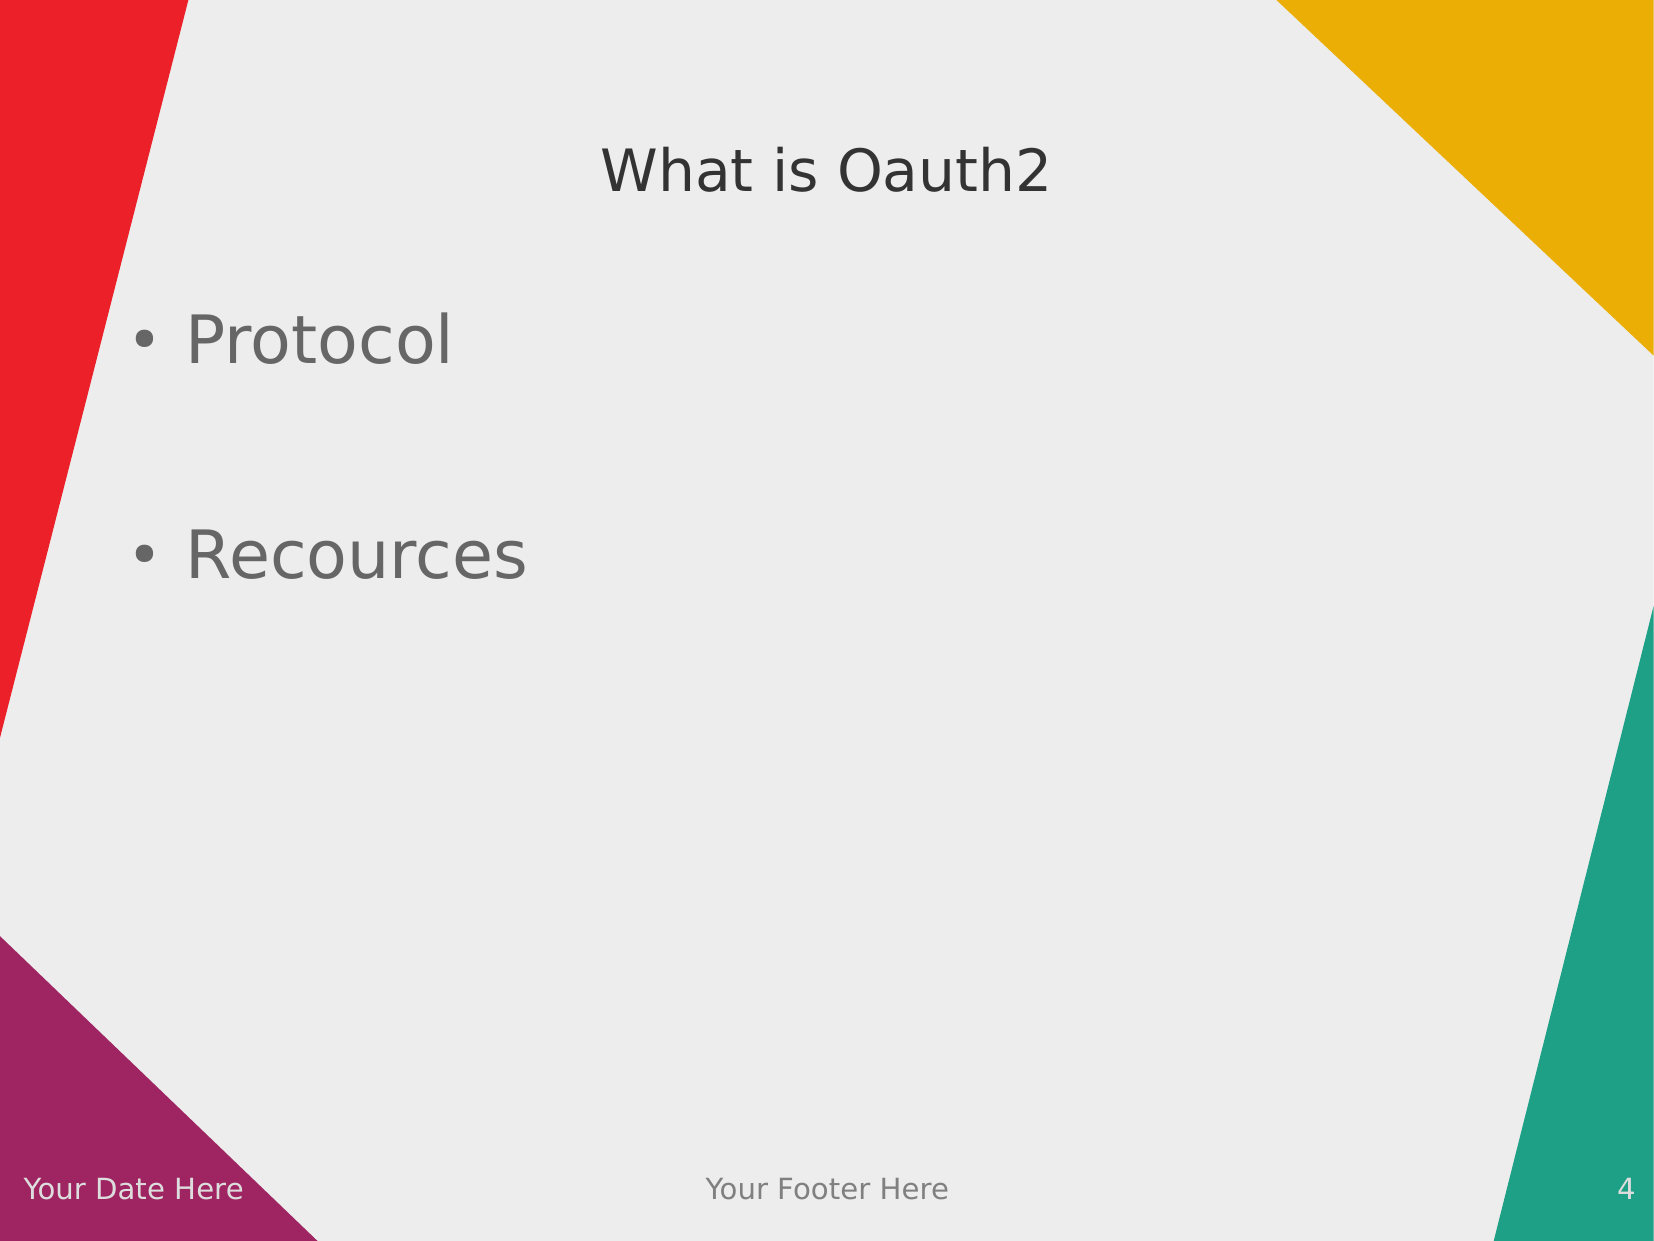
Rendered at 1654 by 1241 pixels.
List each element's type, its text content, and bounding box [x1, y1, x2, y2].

title What is Oauth2 [114, 73, 1539, 271]
list Protocol Recources [114, 302, 1539, 1033]
